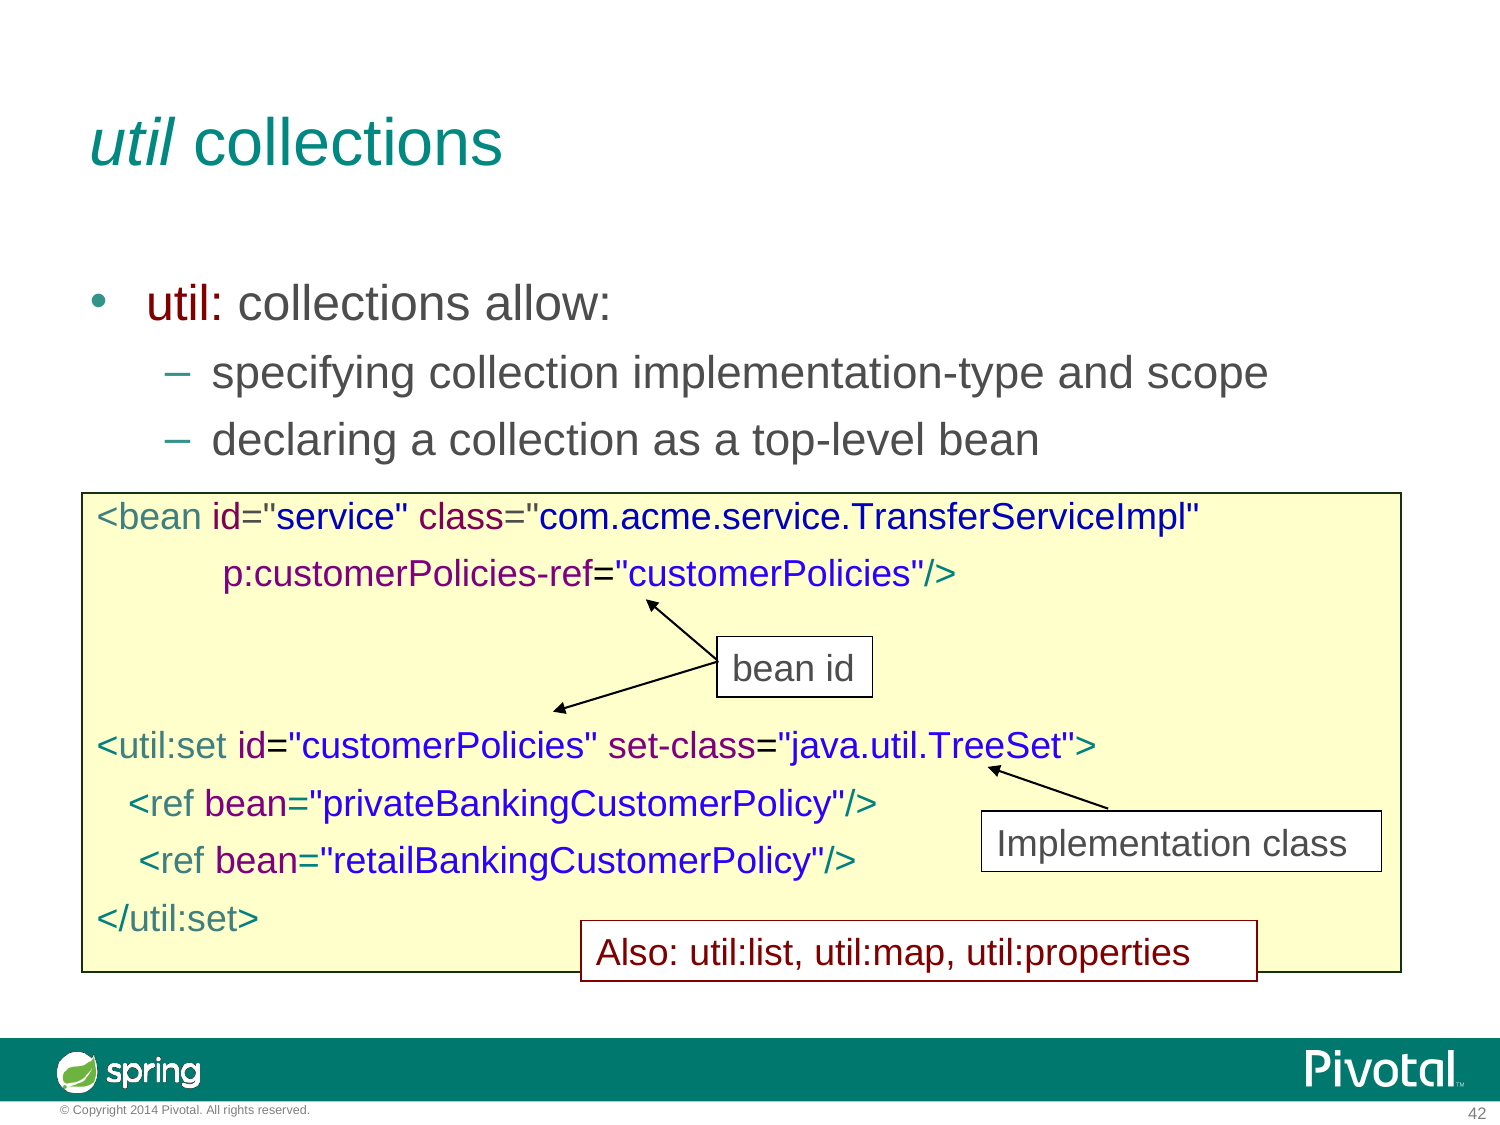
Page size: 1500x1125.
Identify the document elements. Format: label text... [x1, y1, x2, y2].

list util: collections allow: specifying collection implementation-type and scope declaring a collection as a top-level bean [75, 262, 1426, 1005]
list <bean id="service" class="com.acme.service.TransferServiceImpl" p:customerPolicies-ref="customerPolicies"/> <util:set id="customerPolicies" set-class="java.util.TreeSet"> <ref bean="privateBankingCustomerPolicy"/> <ref bean="retailBankingCustomerPolicy"/> </util:set> [81, 492, 1401, 972]
picture [32, 1041, 210, 1103]
title util collections [75, 45, 1426, 233]
text_box Also: util:list, util:map, util:properties [581, 920, 1257, 982]
text_box Implementation class [981, 810, 1382, 872]
text_box bean id [717, 636, 873, 697]
picture [1306, 1050, 1464, 1087]
